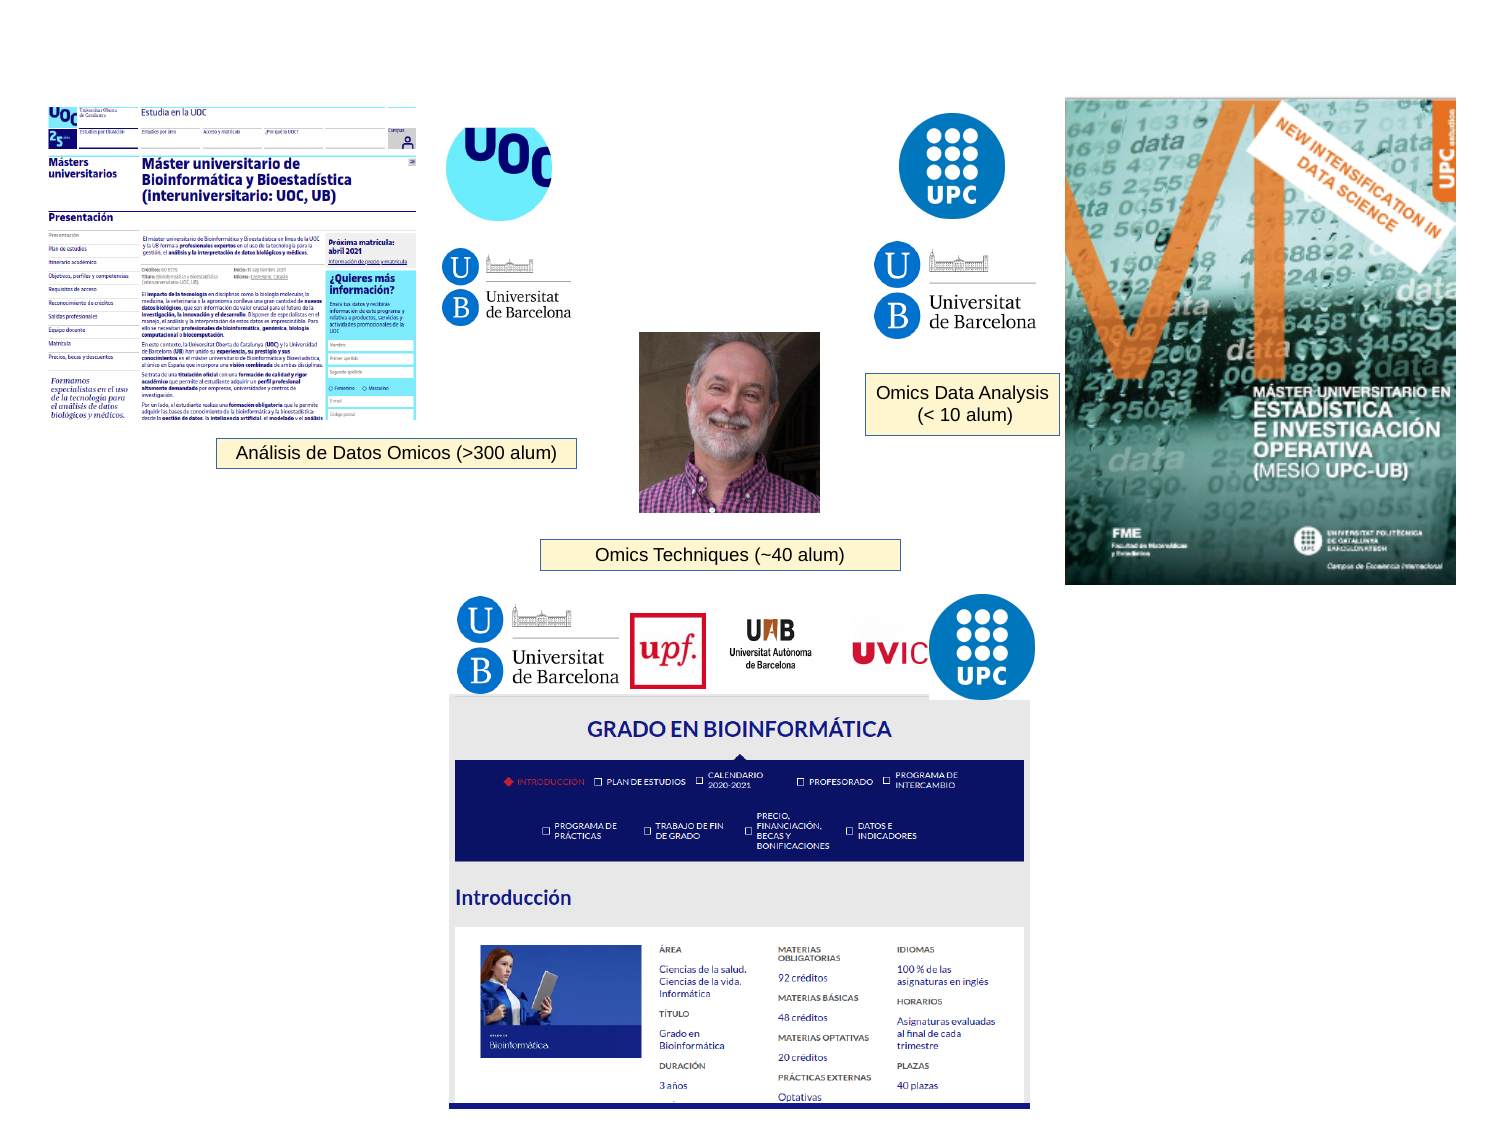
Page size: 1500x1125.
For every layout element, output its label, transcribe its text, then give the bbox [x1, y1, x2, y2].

picture [42, 103, 436, 421]
picture [874, 241, 1036, 339]
picture [446, 115, 552, 221]
picture [1065, 95, 1456, 586]
picture [630, 599, 841, 689]
picture [442, 248, 571, 326]
text_box Omics Data Analysis (< 10 alum) [865, 373, 1060, 436]
picture [639, 332, 820, 513]
text_box Omics Techniques (~40 alum) [540, 539, 901, 571]
picture [899, 113, 1005, 219]
picture [449, 594, 1035, 1109]
text_box Análisis de Datos Omicos (>300 alum) [216, 438, 577, 469]
